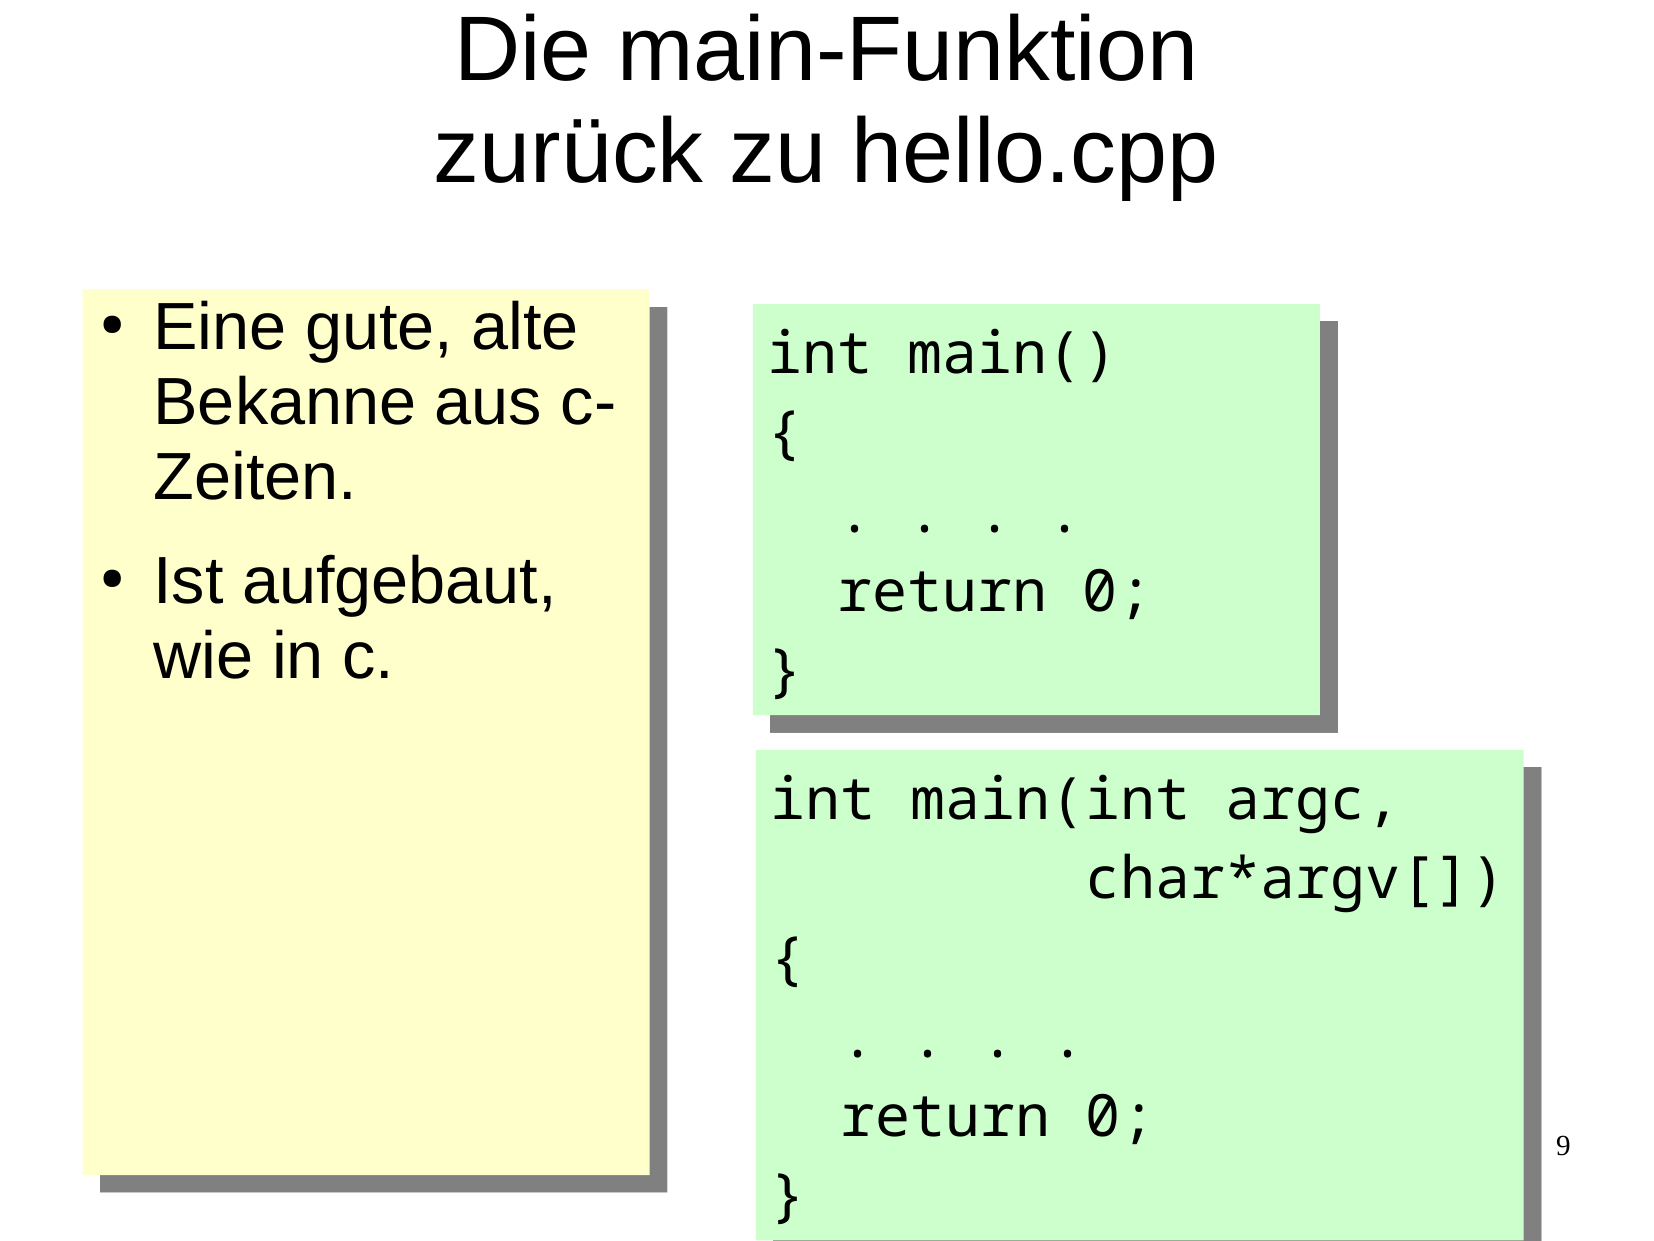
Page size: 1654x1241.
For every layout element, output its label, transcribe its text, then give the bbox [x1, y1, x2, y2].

list Eine gute, alte Bekanne aus c-Zeiten. Ist aufgebaut, wie in c. [82, 289, 650, 1176]
title Die main-Funktion zurück zu hello.cpp [82, 0, 1571, 204]
text_box int main() { . . . . return 0; } [752, 304, 1320, 671]
text_box int main(int argc, char*argv[]) { . . . . return 0; } [755, 750, 1524, 1170]
